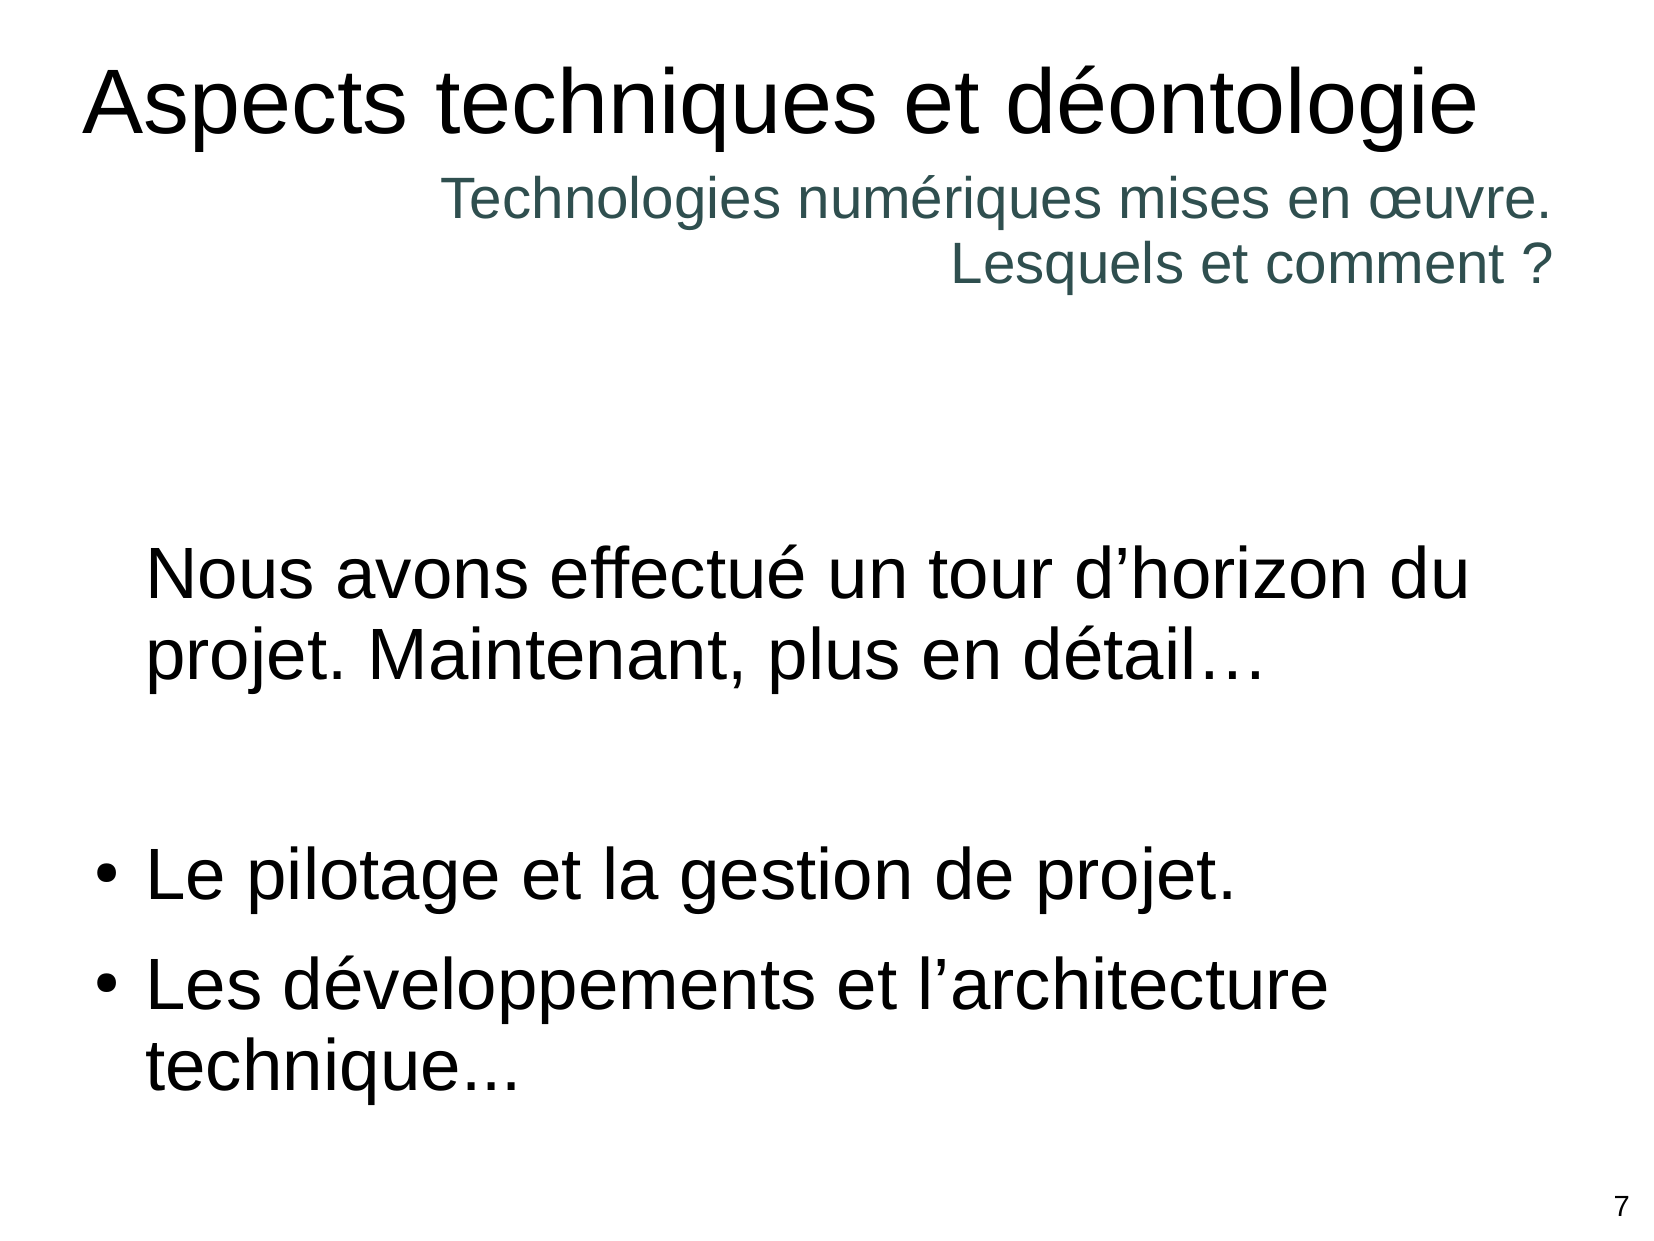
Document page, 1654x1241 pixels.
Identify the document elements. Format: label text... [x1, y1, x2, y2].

title Technologies numériques mises en œuvre. Lesquels et comment ? [82, 165, 1571, 296]
list Nous avons effectué un tour d’horizon du projet. Maintenant, plus en détail… Le pilotage et la gestion de projet. Les développements et l’architecture technique... [76, 312, 1565, 1110]
title Aspects techniques et déontologie [82, 49, 1571, 154]
